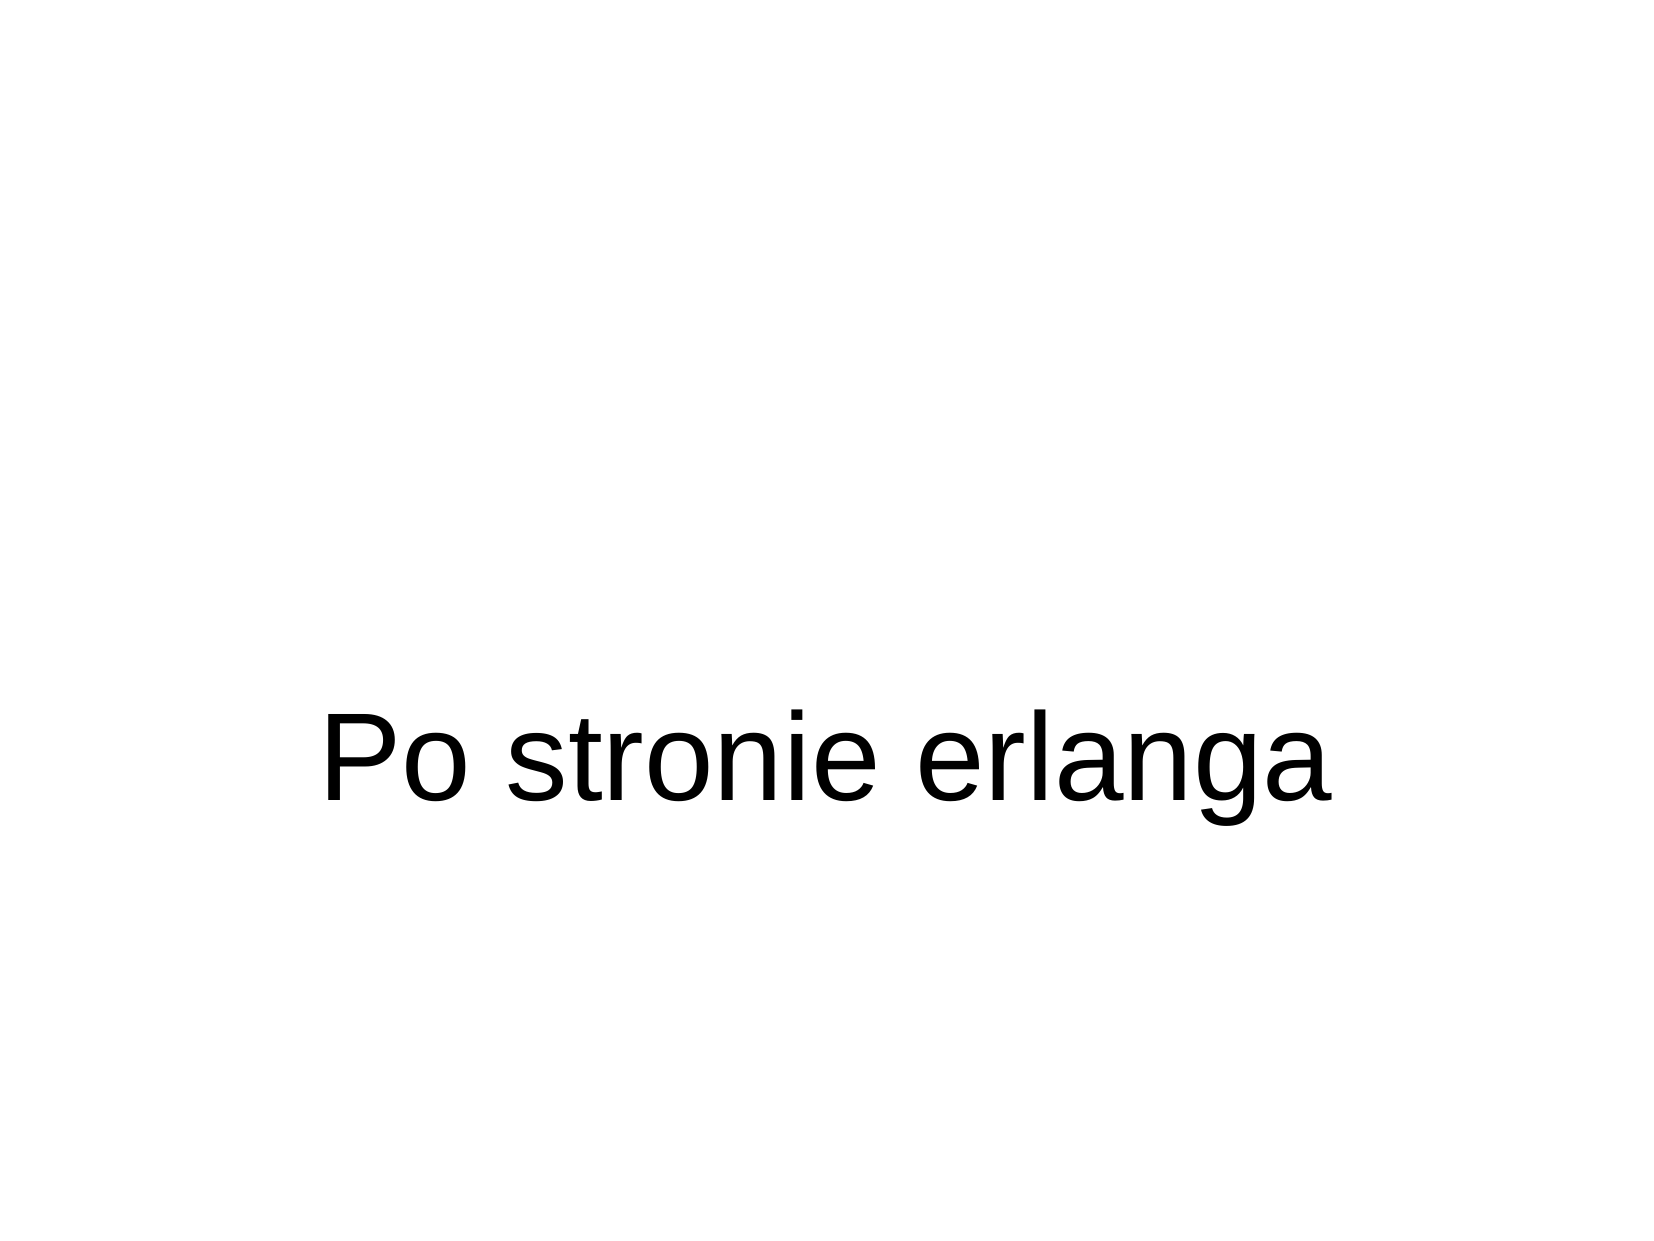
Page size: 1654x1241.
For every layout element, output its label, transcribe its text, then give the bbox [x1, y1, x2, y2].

title Po stronie erlanga [112, 309, 1540, 826]
